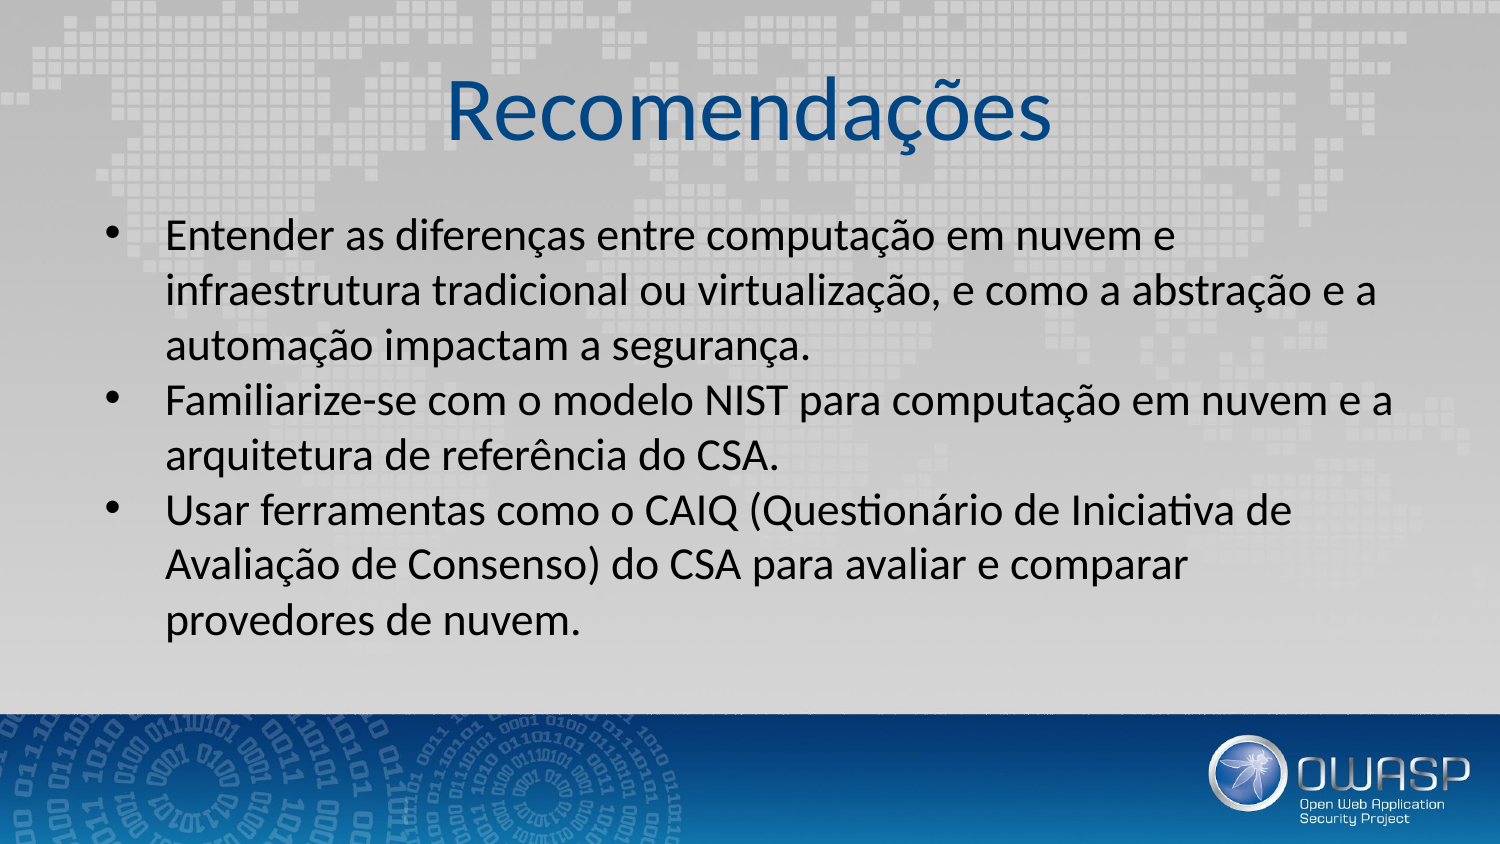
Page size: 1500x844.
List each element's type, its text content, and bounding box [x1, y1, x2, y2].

title Recomendações [75, 33, 1425, 175]
list Entender as diferenças entre computação em nuvem e infraestrutura tradicional ou virtualização, e como a abstração e a automação impactam a segurança. Familiarize-se com o modelo NIST para computação em nuvem e a arquitetura de referência do CSA. Usar ferramentas como o CAIQ (Questionário de Iniciativa de Avaliação de Consenso) do CSA para avaliar e comparar provedores de nuvem. [75, 196, 1425, 705]
picture [0, 0, 1500, 844]
